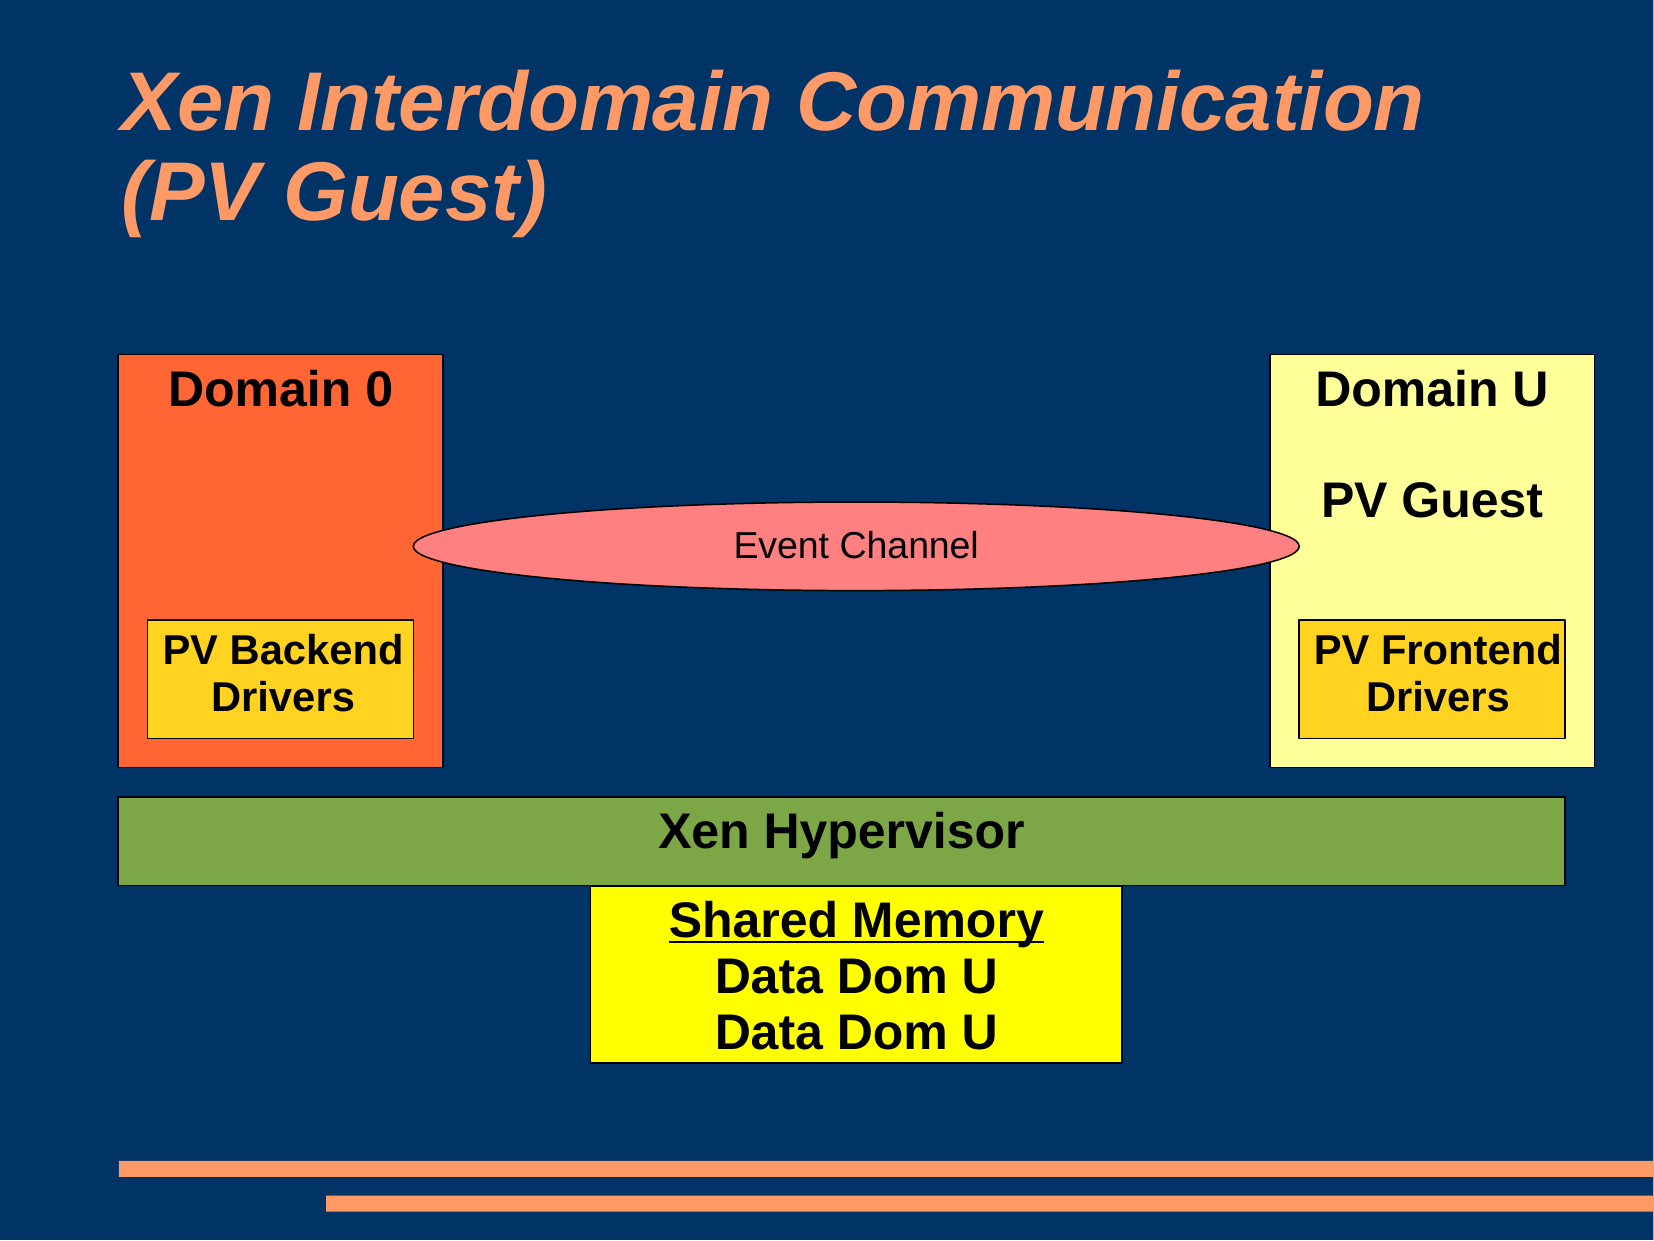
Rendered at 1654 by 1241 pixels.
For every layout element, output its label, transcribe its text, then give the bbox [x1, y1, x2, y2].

text_box PV Frontend Drivers [1299, 620, 1565, 739]
text_box Domain U PV Guest [1269, 354, 1595, 768]
text_box Shared Memory Data Dom U Data Dom U [590, 885, 1123, 1063]
title Xen Interdomain Communication (PV Guest)‏ [121, 46, 1534, 254]
text_box Xen Hypervisor [118, 797, 1566, 886]
text_box PV Backend Drivers [147, 620, 414, 739]
text_box Event Channel [413, 502, 1300, 591]
text_box Domain 0 [118, 354, 443, 768]
